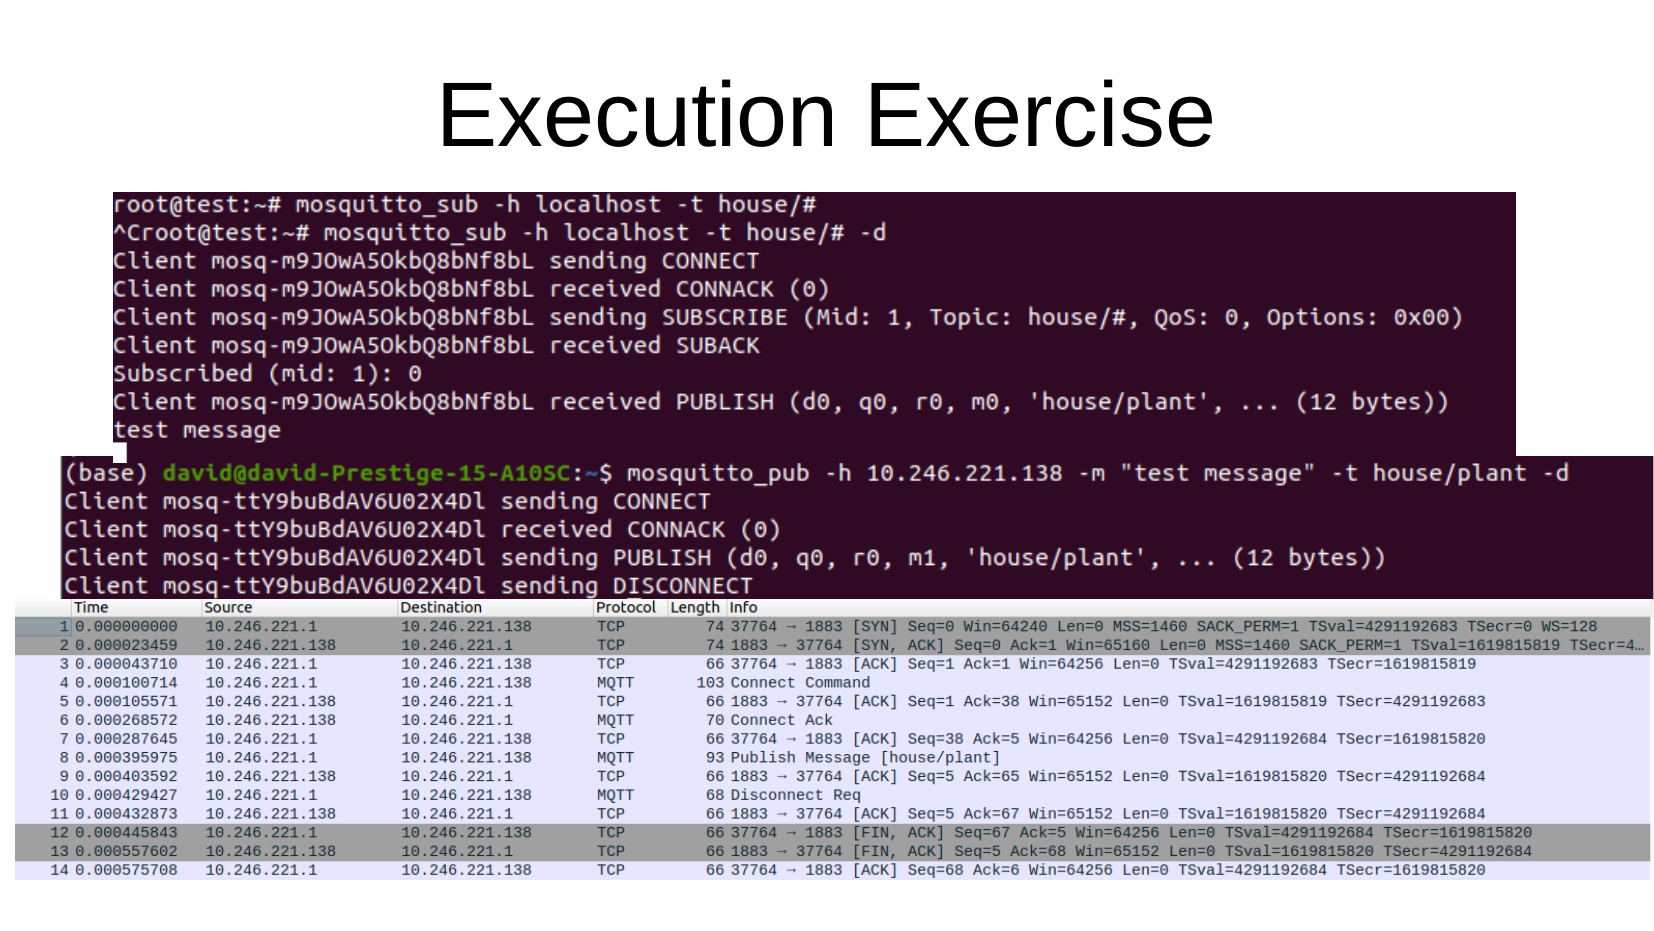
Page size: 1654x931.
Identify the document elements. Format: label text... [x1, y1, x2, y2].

title Execution Exercise [82, 37, 1571, 193]
picture [15, 192, 1654, 905]
